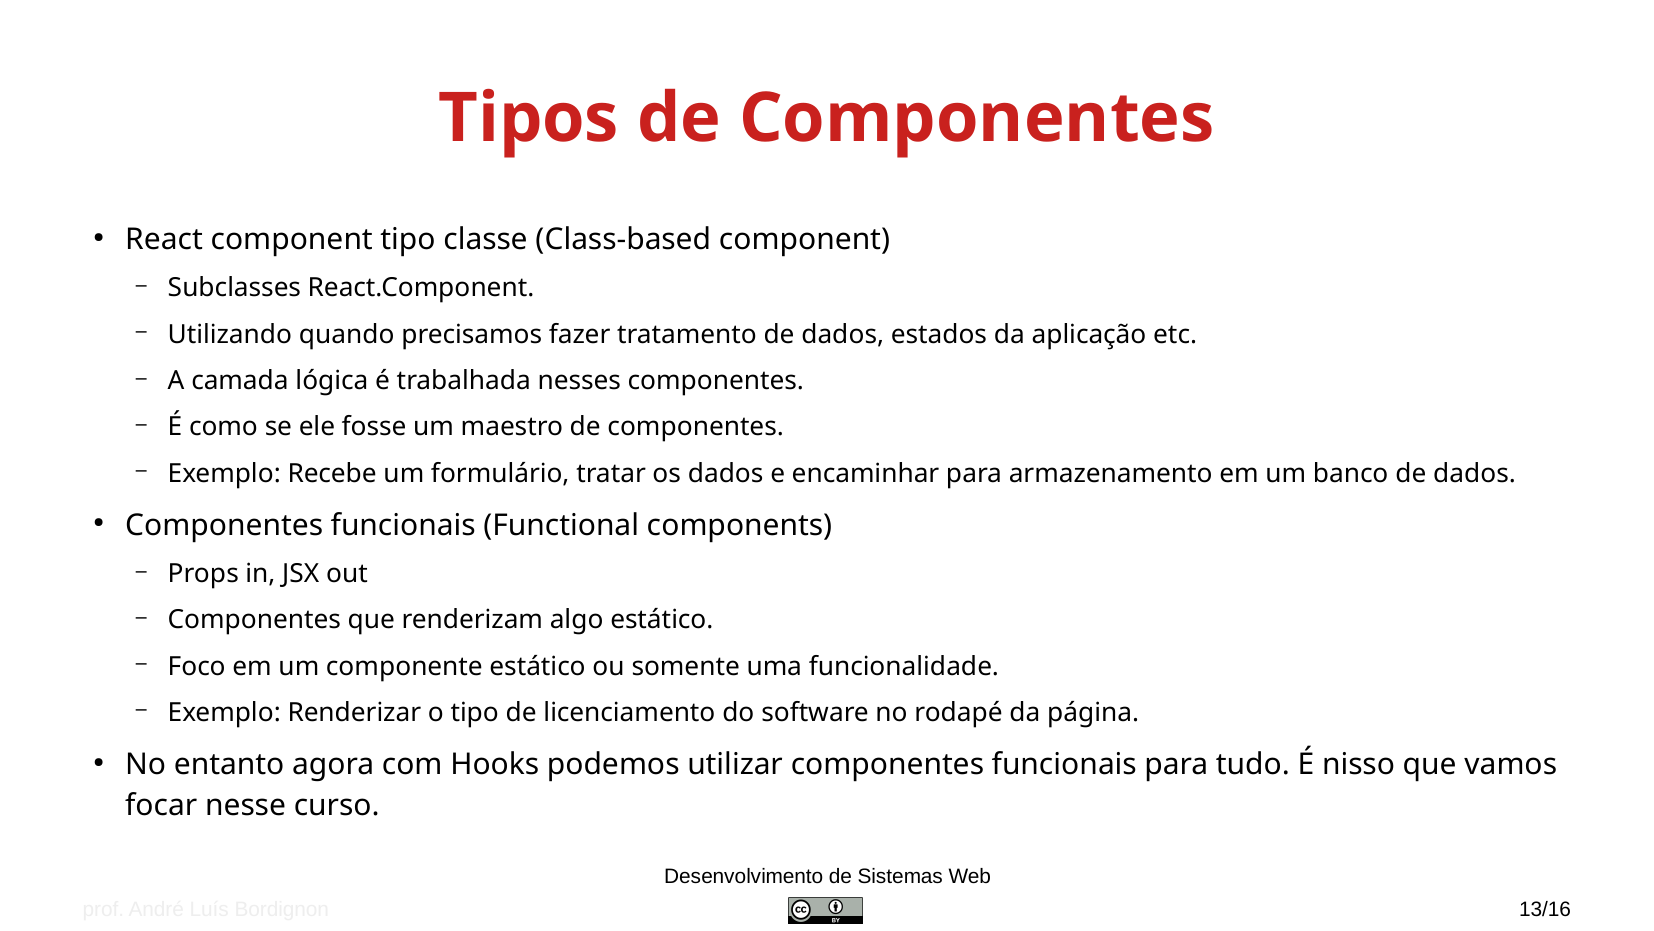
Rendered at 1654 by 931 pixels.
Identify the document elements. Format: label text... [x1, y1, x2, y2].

title Tipos de Componentes [82, 37, 1571, 193]
list React component tipo classe (Class-based component) Subclasses React.Component. Utilizando quando precisamos fazer tratamento de dados, estados da aplicação etc. A camada lógica é trabalhada nesses componentes. É como se ele fosse um maestro de componentes. Exemplo: Recebe um formulário, tratar os dados e encaminhar para armazenamento em um banco de dados. Componentes funcionais (Functional components) Props in, JSX out Componentes que renderizam algo estático. Foco em um componente estático ou somente uma funcionalidade. Exemplo: Renderizar o tipo de licenciamento do software no rodapé da página. No entanto agora com Hooks podemos utilizar componentes funcionais para tudo. É nisso que vamos focar nesse curso. [82, 217, 1571, 827]
picture [788, 897, 863, 924]
